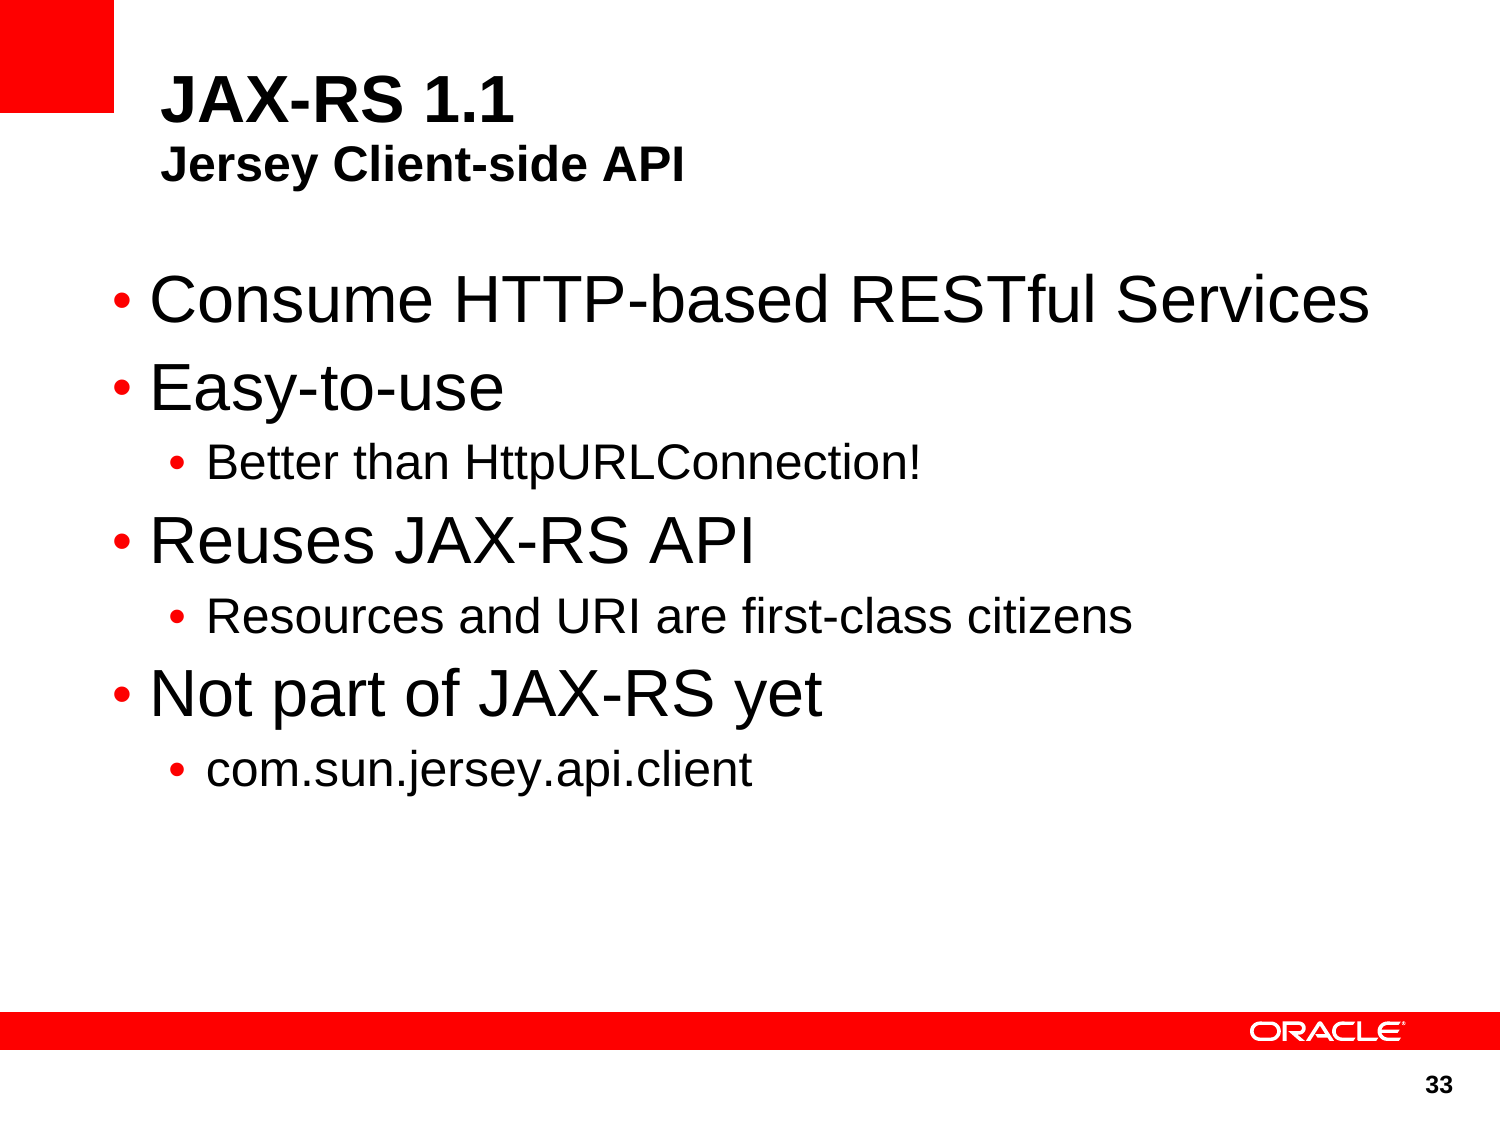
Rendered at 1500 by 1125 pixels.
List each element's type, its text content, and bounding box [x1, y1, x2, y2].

title JAX-RS 1.1 Jersey Client-side API [145, 49, 1390, 205]
list Consume HTTP-based RESTful Services Easy-to-use Better than HttpURLConnection! Reuses JAX-RS API Resources and URI are first-class citizens Not part of JAX-RS yet com.sun.jersey.api.client [112, 262, 1426, 1005]
picture [0, 0, 114, 113]
picture [0, 1012, 1500, 1050]
